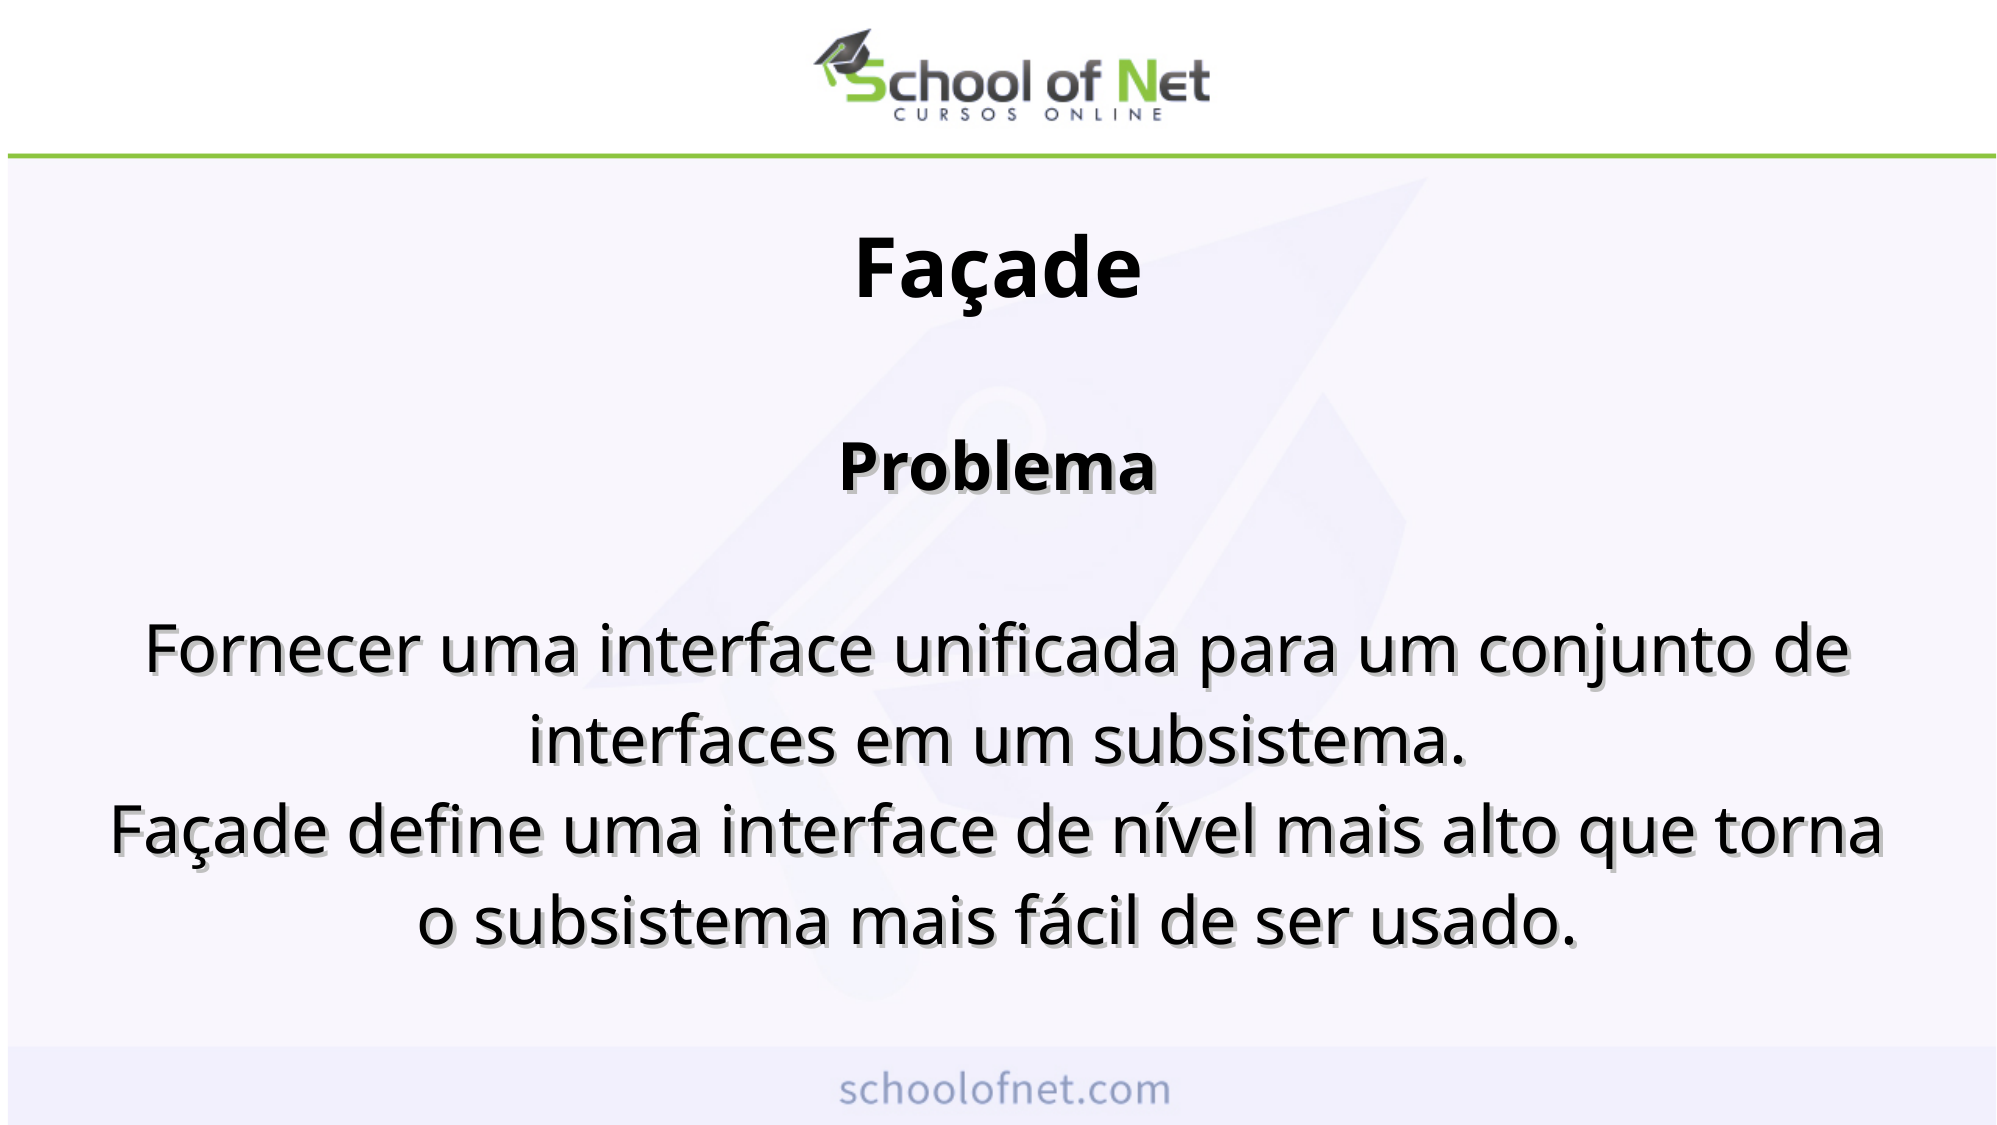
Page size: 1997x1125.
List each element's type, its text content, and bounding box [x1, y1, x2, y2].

picture [7, 5, 1997, 1125]
subtitle Problema Fornecer uma interface unificada para um conjunto de interfaces em um subsistema. Façade define uma interface de nível mais alto que torna o subsistema mais fácil de ser usado. [99, 377, 1897, 1006]
title Façade [99, 171, 1897, 360]
